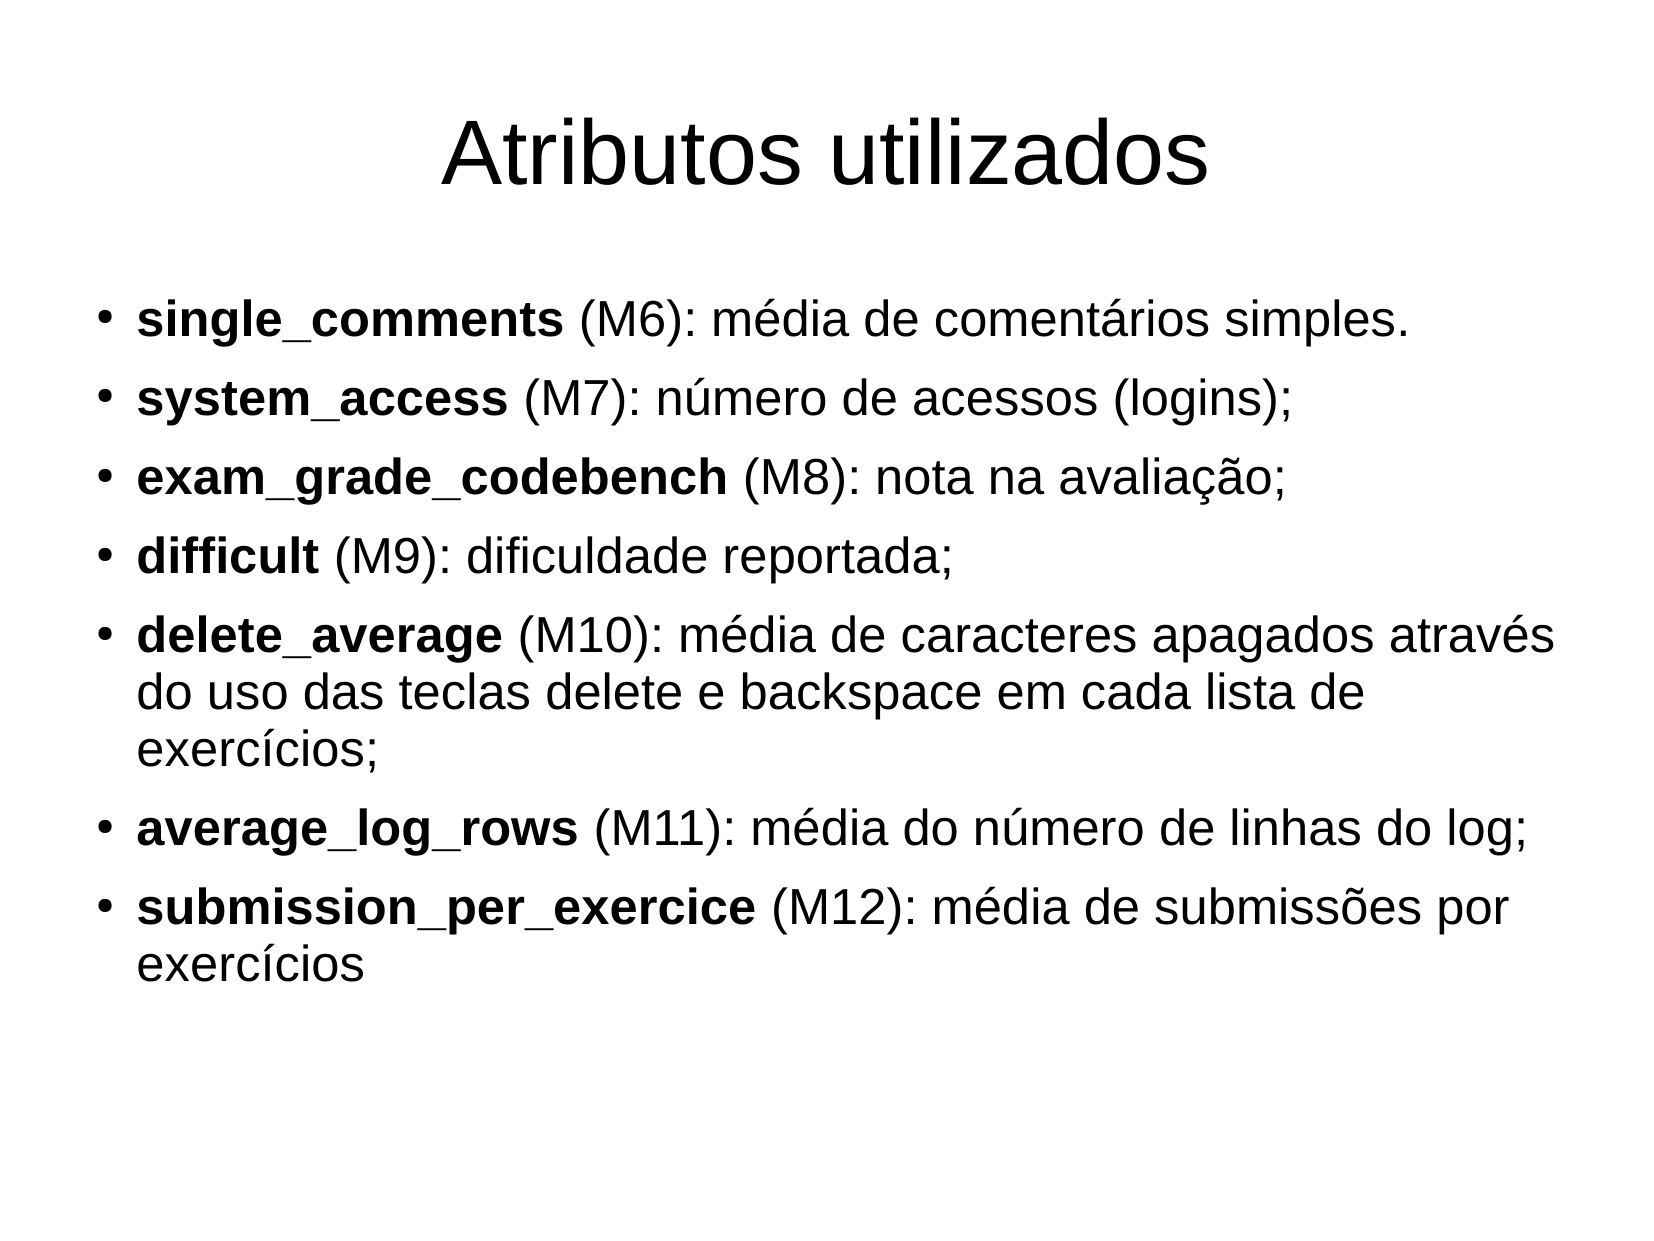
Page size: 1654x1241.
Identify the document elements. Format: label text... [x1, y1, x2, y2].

list single_comments (M6): média de comentários simples. system_access (M7): número de acessos (logins); exam_grade_codebench (M8): nota na avaliação; difficult (M9): dificuldade reportada; delete_average (M10): média de caracteres apagados através do uso das teclas delete e backspace em cada lista de exercícios; average_log_rows (M11): média do número de linhas do log; submission_per_exercice (M12): média de submissões por exercícios [82, 290, 1571, 1010]
title Atributos utilizados [82, 49, 1571, 257]
